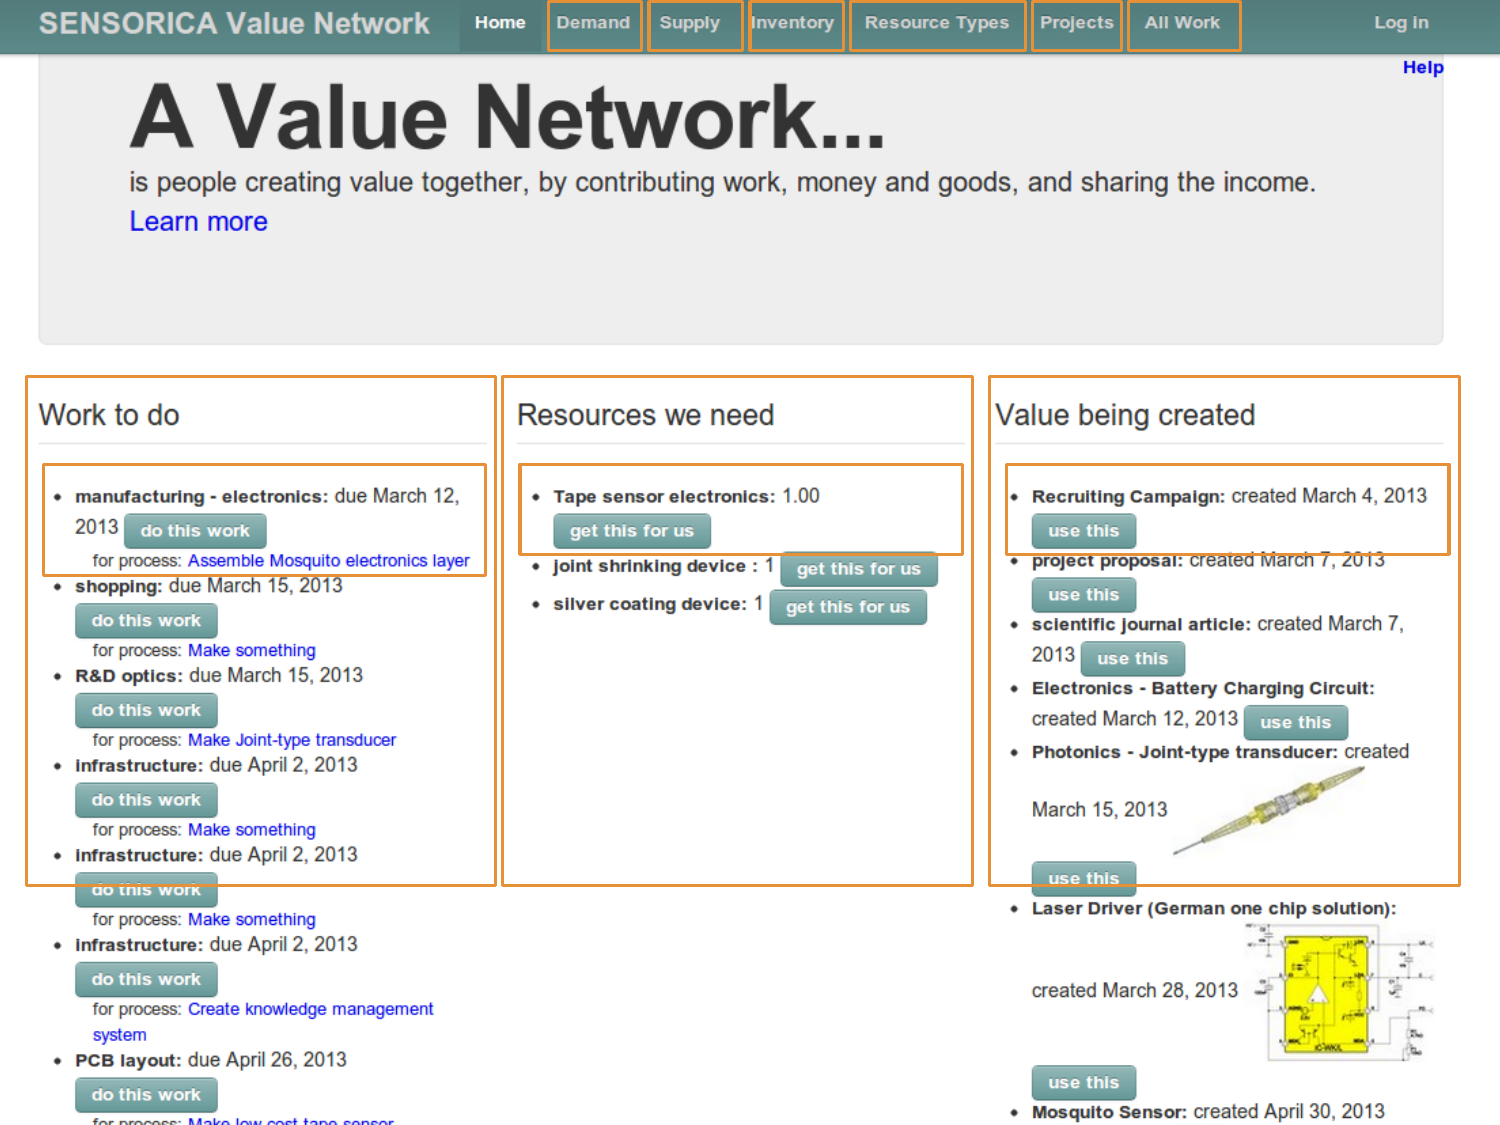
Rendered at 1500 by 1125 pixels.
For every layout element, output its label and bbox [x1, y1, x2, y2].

text_box [0, 0, 1500, 1125]
text_box [1130, 3, 1239, 49]
text_box [852, 3, 1024, 49]
text_box [1034, 3, 1120, 49]
text_box [651, 3, 741, 49]
text_box [550, 3, 640, 49]
text_box [752, 3, 842, 49]
